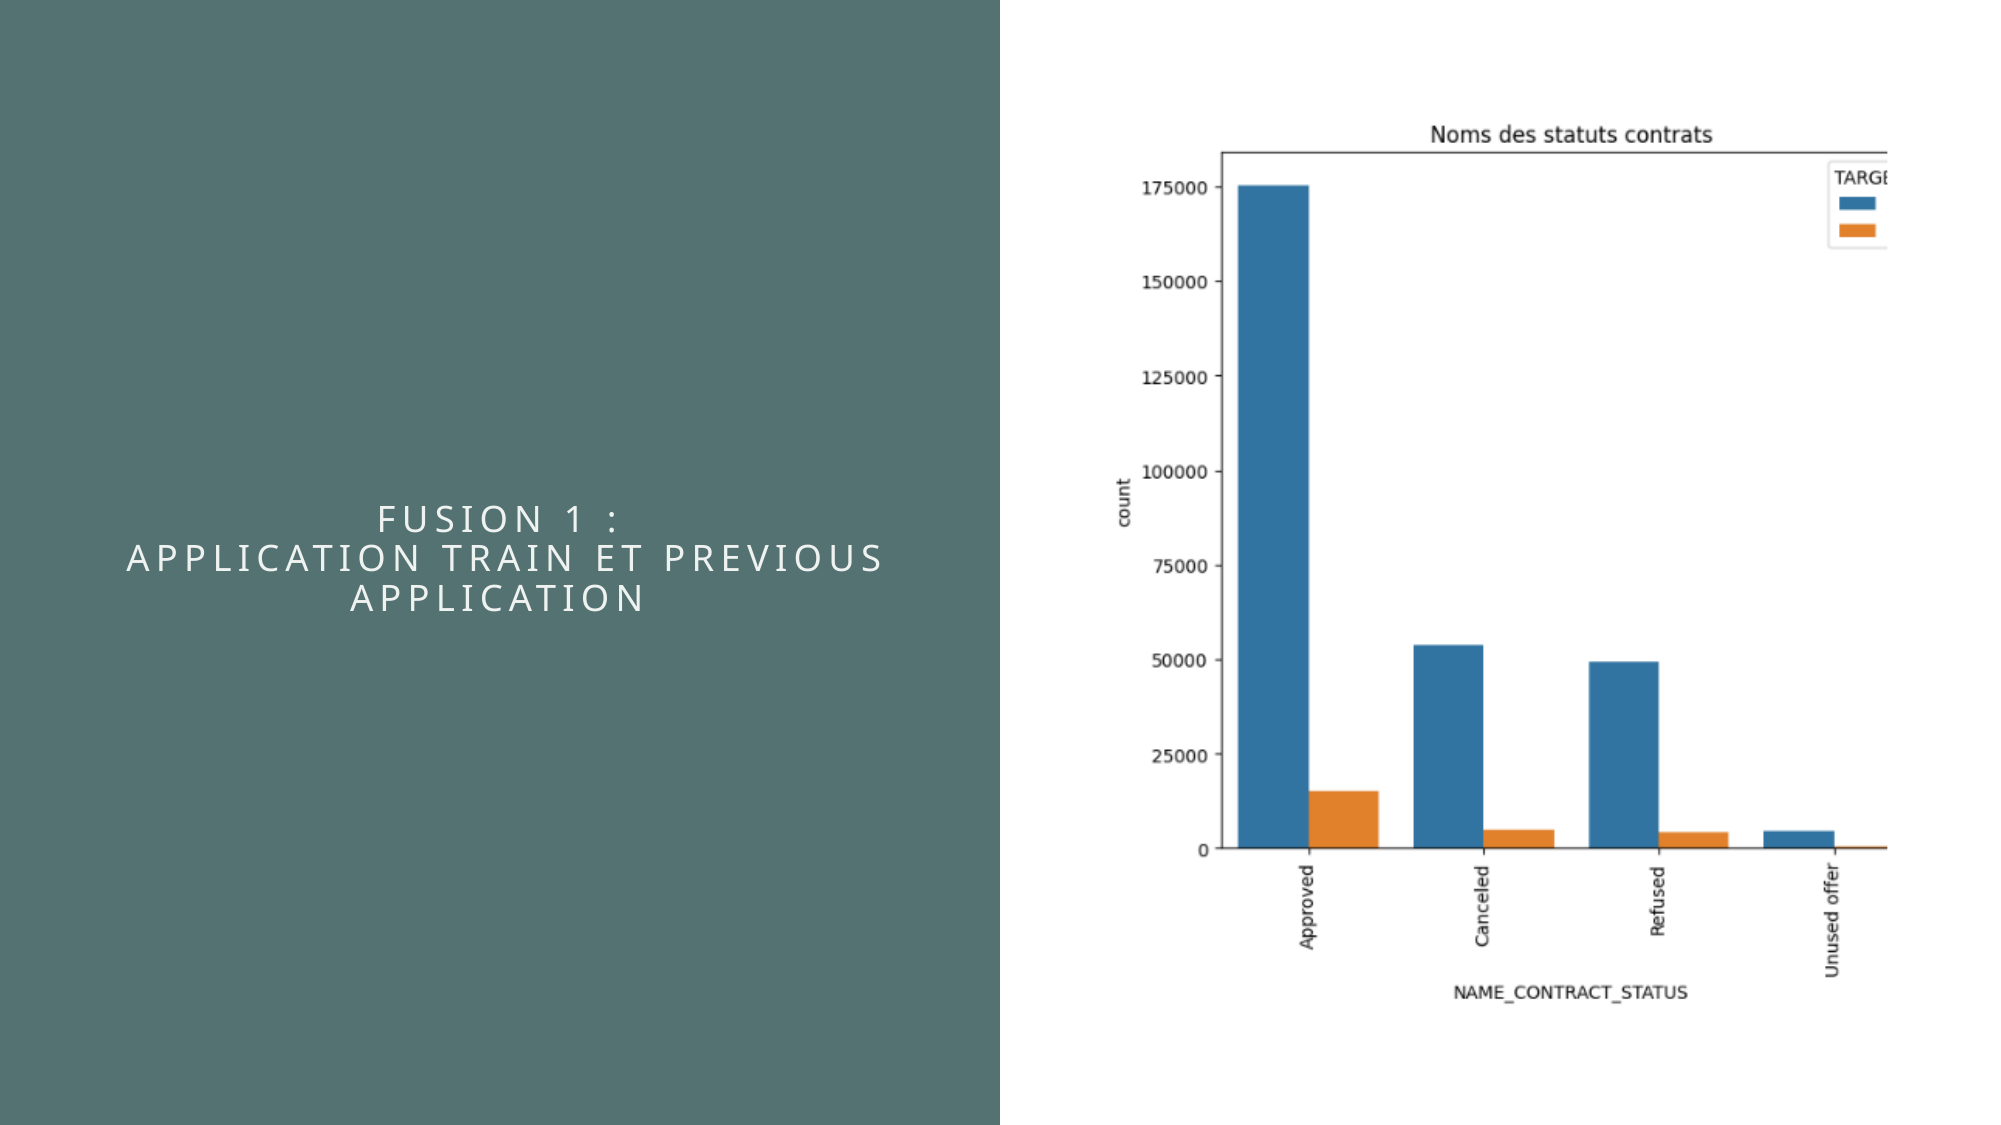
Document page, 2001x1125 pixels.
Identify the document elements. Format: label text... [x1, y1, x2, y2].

picture [1112, 112, 1888, 1013]
text_box [0, 0, 2000, 1125]
title Fusion 1 : Application train et Previous application [89, 375, 911, 671]
